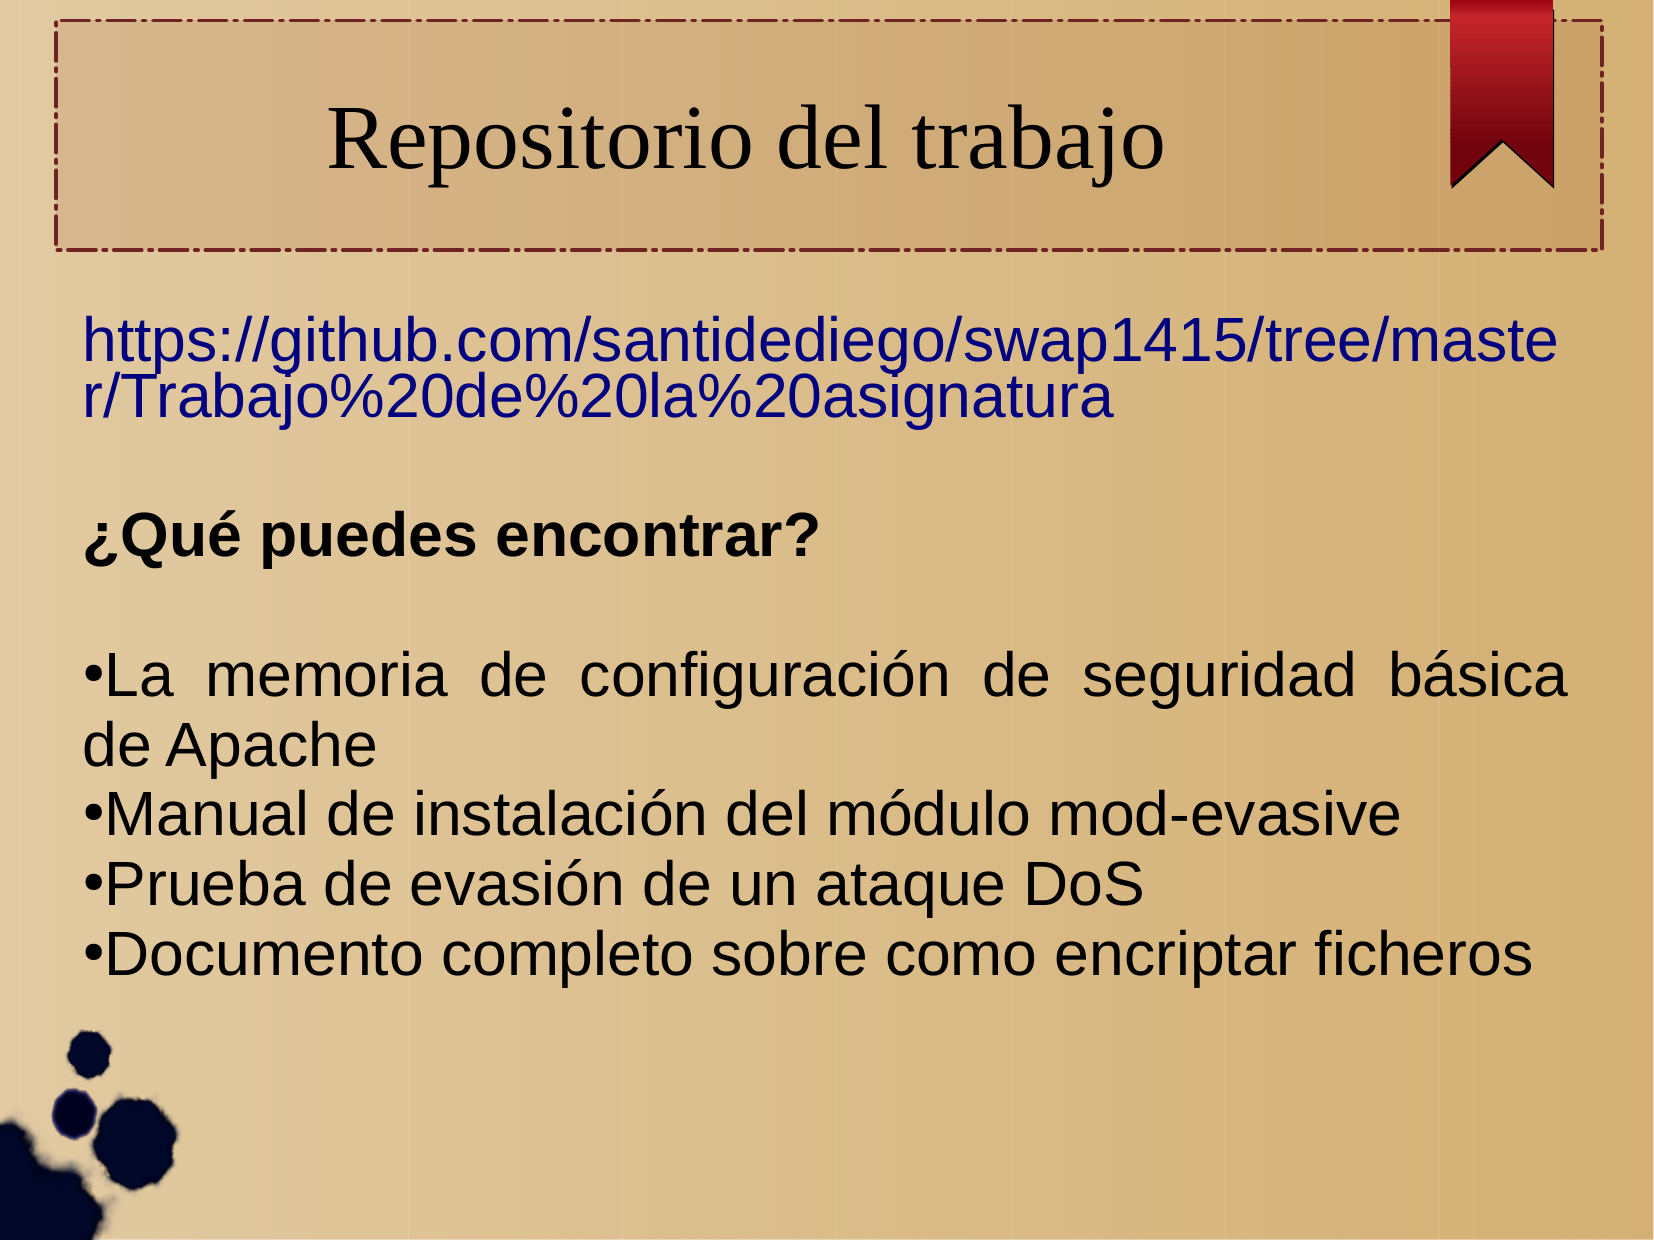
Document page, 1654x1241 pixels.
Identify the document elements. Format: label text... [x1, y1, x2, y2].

subtitle https://github.com/santidediego/swap1415/tree/master/Trabajo%20de%20la%20asignatura ¿Qué puedes encontrar? La memoria de configuración de seguridad básica de Apache Manual de instalación del módulo mod-evasive Prueba de evasión de un ataque DoS Documento completo sobre como encriptar ficheros [82, 256, 1571, 980]
title Repositorio del trabajo [82, 47, 1412, 229]
